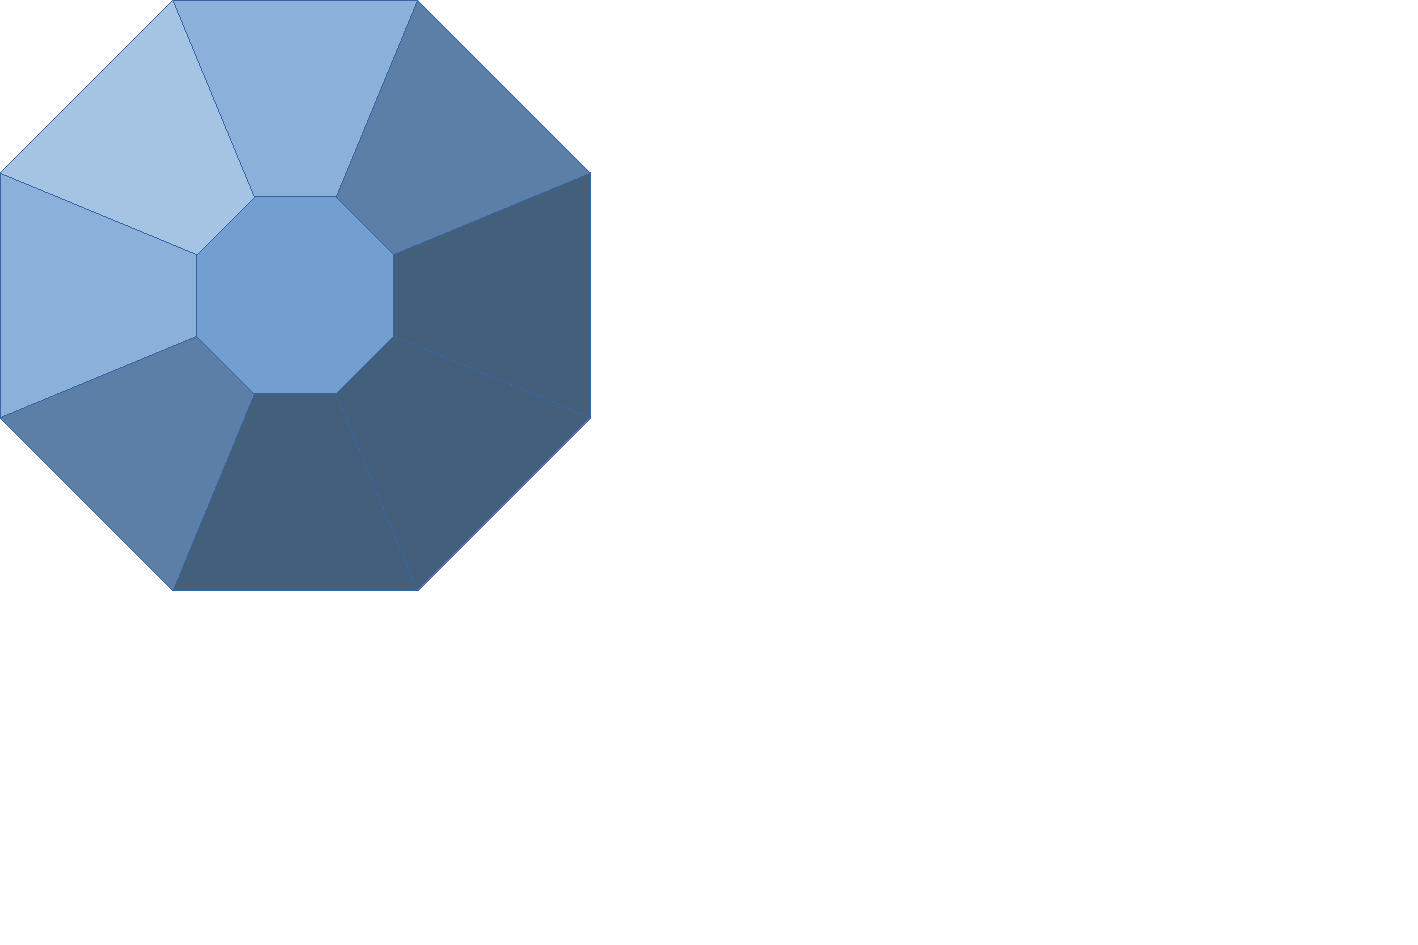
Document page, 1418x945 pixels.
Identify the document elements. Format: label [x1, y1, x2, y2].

text_box [0, 0, 591, 591]
